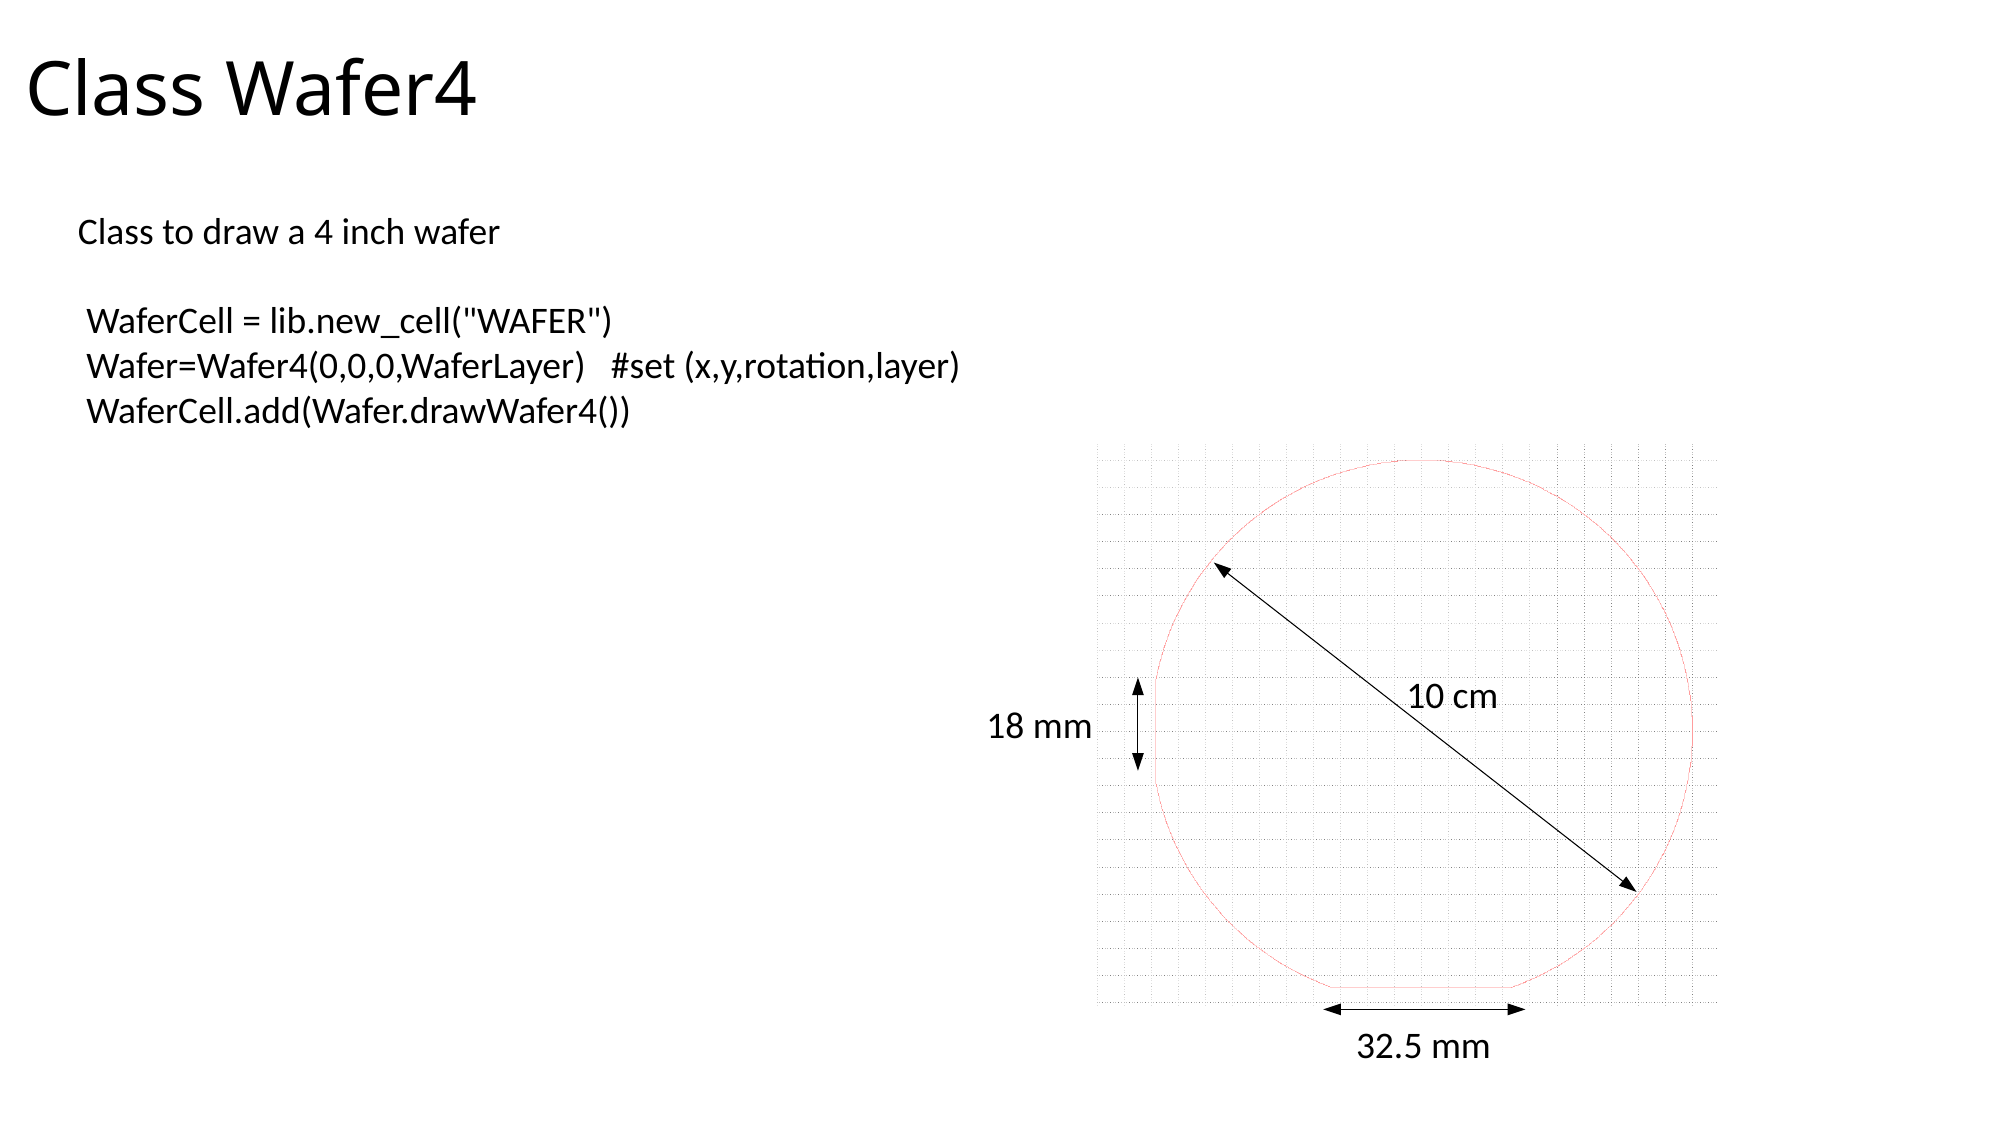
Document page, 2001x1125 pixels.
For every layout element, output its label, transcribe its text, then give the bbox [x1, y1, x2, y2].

title Class Wafer4 [10, 0, 1736, 200]
text_box 18 mm [971, 693, 1110, 755]
picture [1095, 442, 1718, 1006]
text_box Class to draw a 4 inch wafer [62, 199, 530, 261]
text_box 32.5 mm [1341, 1013, 1508, 1074]
text_box 10 cm [1391, 663, 1516, 725]
text_box WaferCell = lib.new_cell("WAFER") Wafer=Wafer4(0,0,0,WaferLayer) #set (x,y,rotation,layer) WaferCell.add(Wafer.drawWafer4()) [71, 288, 988, 441]
